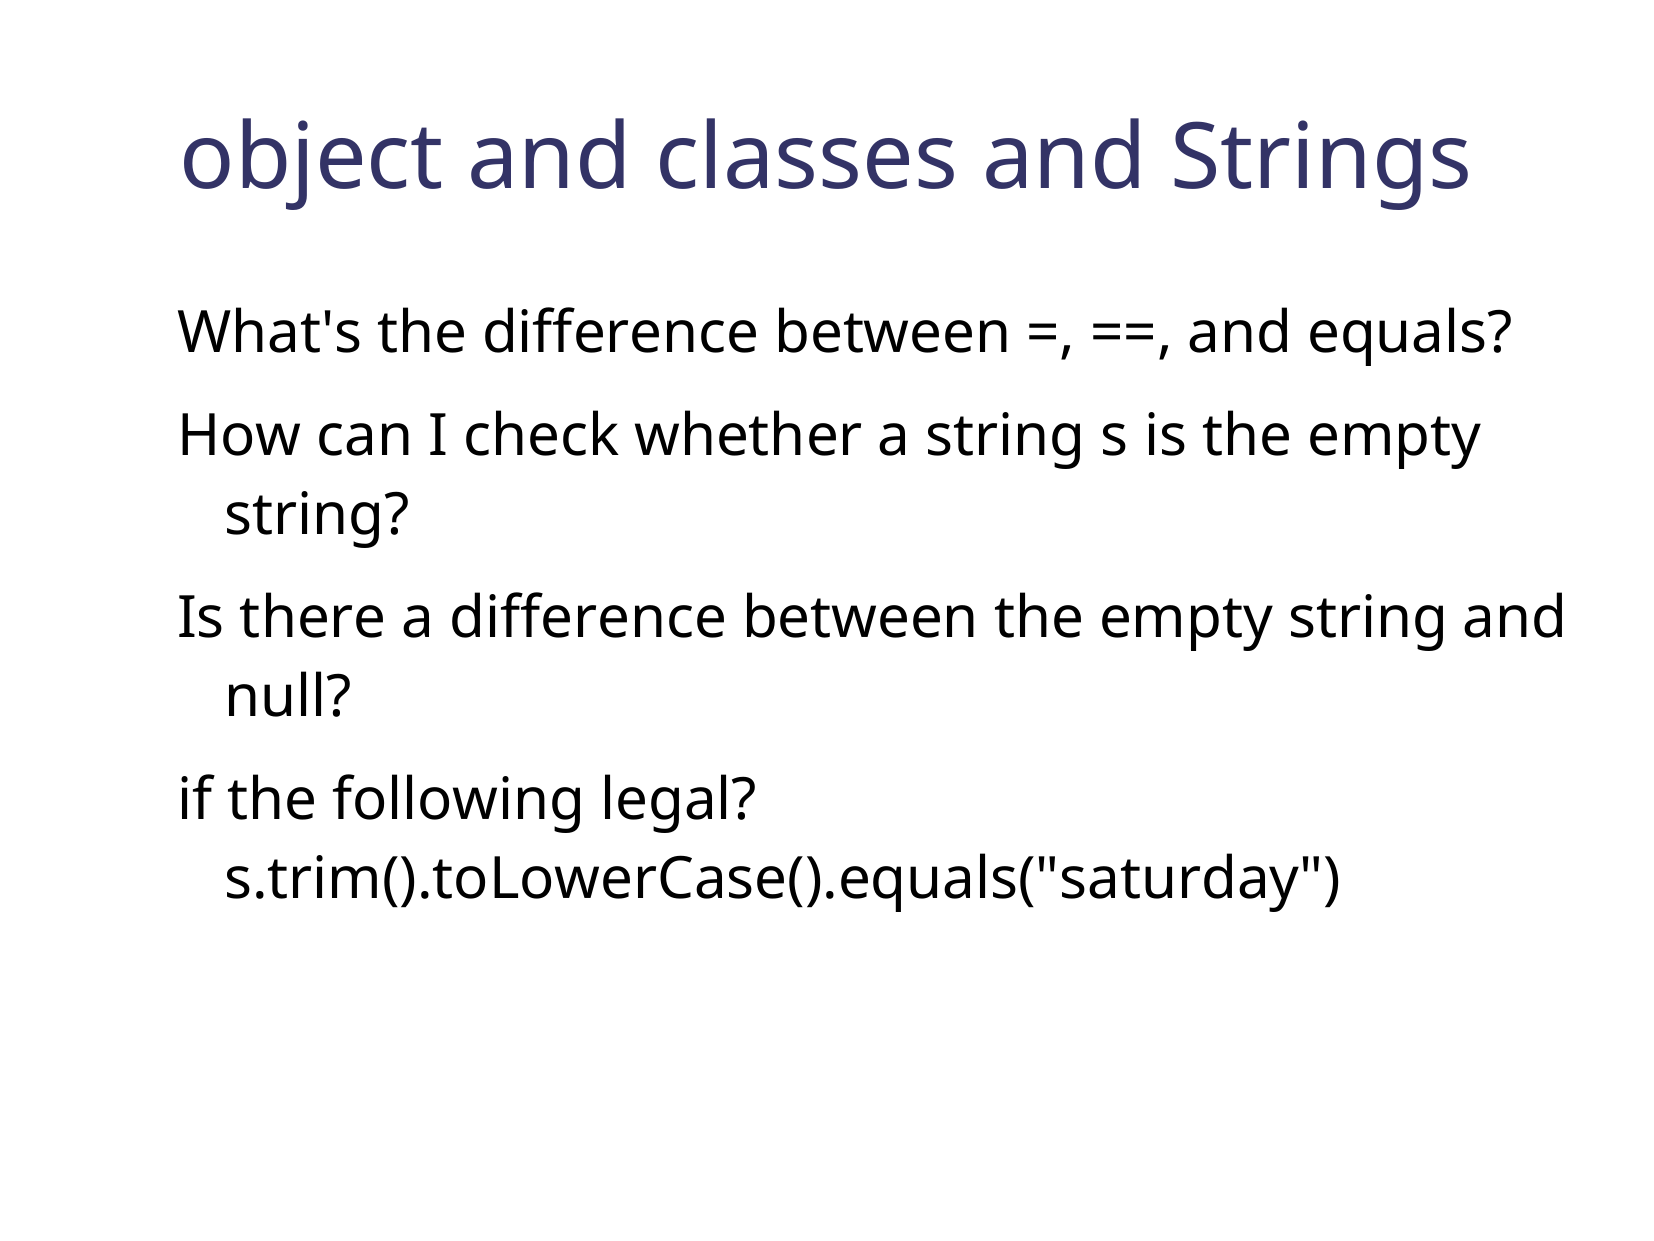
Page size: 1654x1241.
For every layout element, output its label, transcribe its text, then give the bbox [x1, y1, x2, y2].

title object and classes and Strings [82, 49, 1571, 257]
list What's the difference between =, ==, and equals? How can I check whether a string s is the empty string? Is there a difference between the empty string and null? if the following legal? s.trim().toLowerCase().equals("saturday") [82, 290, 1571, 1109]
